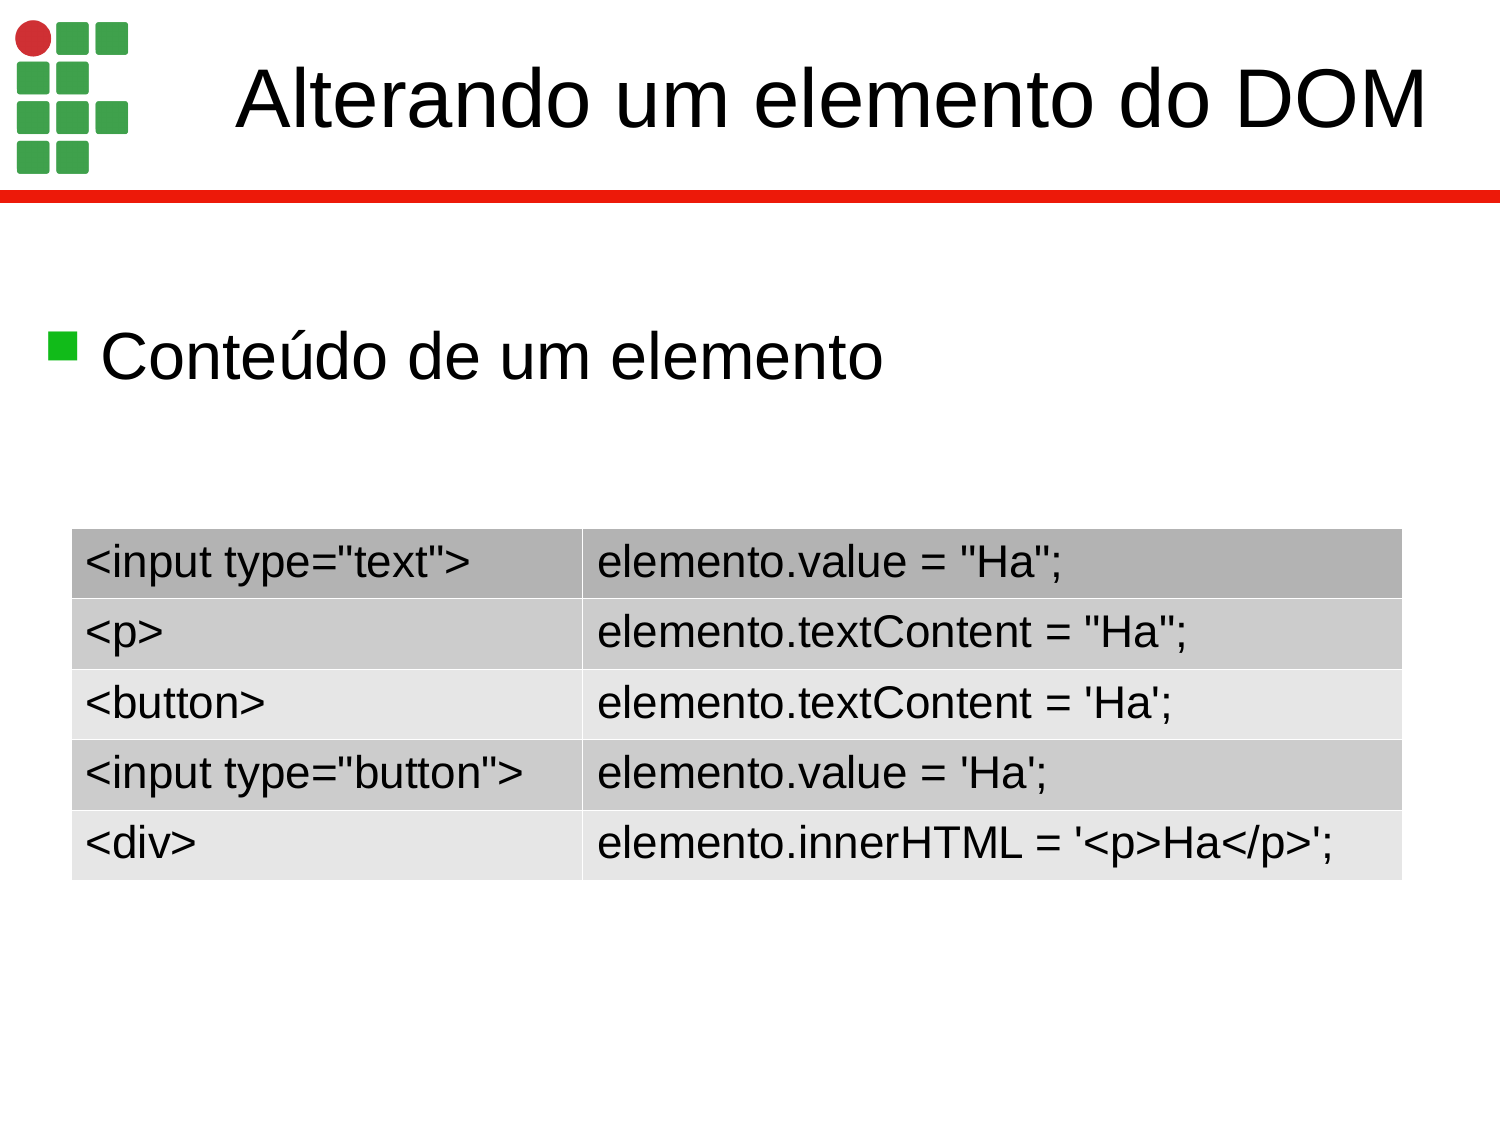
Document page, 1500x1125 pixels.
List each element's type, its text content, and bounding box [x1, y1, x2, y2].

list Conteúdo de um elemento [29, 207, 1471, 1087]
table_cell elemento.textContent = 'Ha'; [583, 670, 1402, 739]
table_cell <p> [72, 599, 582, 669]
table_cell elemento.textContent = "Ha"; [583, 599, 1402, 669]
table_header elemento.value = "Ha"; [583, 529, 1402, 598]
table_cell elemento.innerHTML = '<p>Ha</p>'; [583, 811, 1402, 880]
table_header <input type="text"> [72, 529, 582, 598]
table_cell <input type="button"> [72, 740, 582, 810]
table_cell elemento.value = 'Ha'; [583, 740, 1402, 810]
picture [14, 16, 130, 178]
table_cell <button> [72, 670, 582, 739]
table_cell <div> [72, 811, 582, 880]
title Alterando um elemento do DOM [165, 0, 1500, 202]
